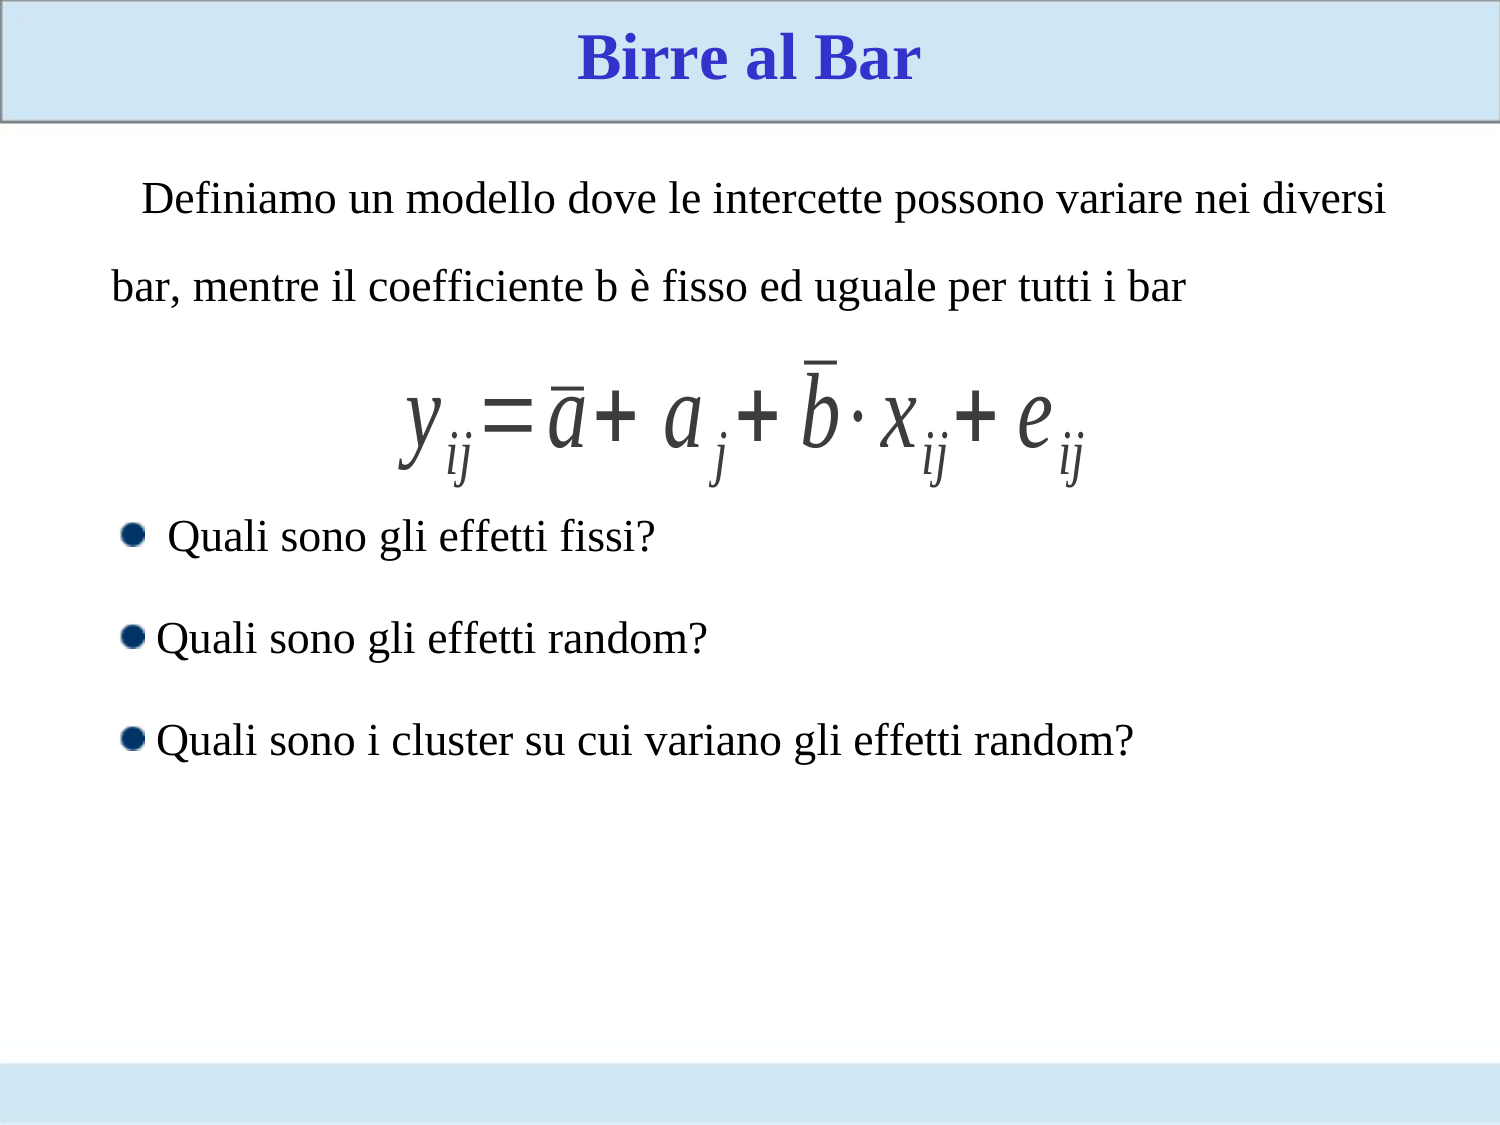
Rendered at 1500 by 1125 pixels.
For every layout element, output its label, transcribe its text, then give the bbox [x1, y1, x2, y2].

picture [117, 723, 145, 751]
picture [117, 519, 145, 547]
text_box Quali sono gli effetti fissi? Quali sono gli effetti random? Quali sono i cluster su cui variano gli effetti random? [102, 497, 1347, 1125]
picture [117, 621, 145, 649]
chart [375, 353, 1107, 488]
text_box Definiamo un modello dove le intercette possono variare nei diversi bar, mentre il coefficiente b è fisso ed uguale per tutti i bar [96, 126, 1463, 318]
picture [0, 0, 1500, 1125]
title Birre al Bar [112, 0, 1388, 126]
